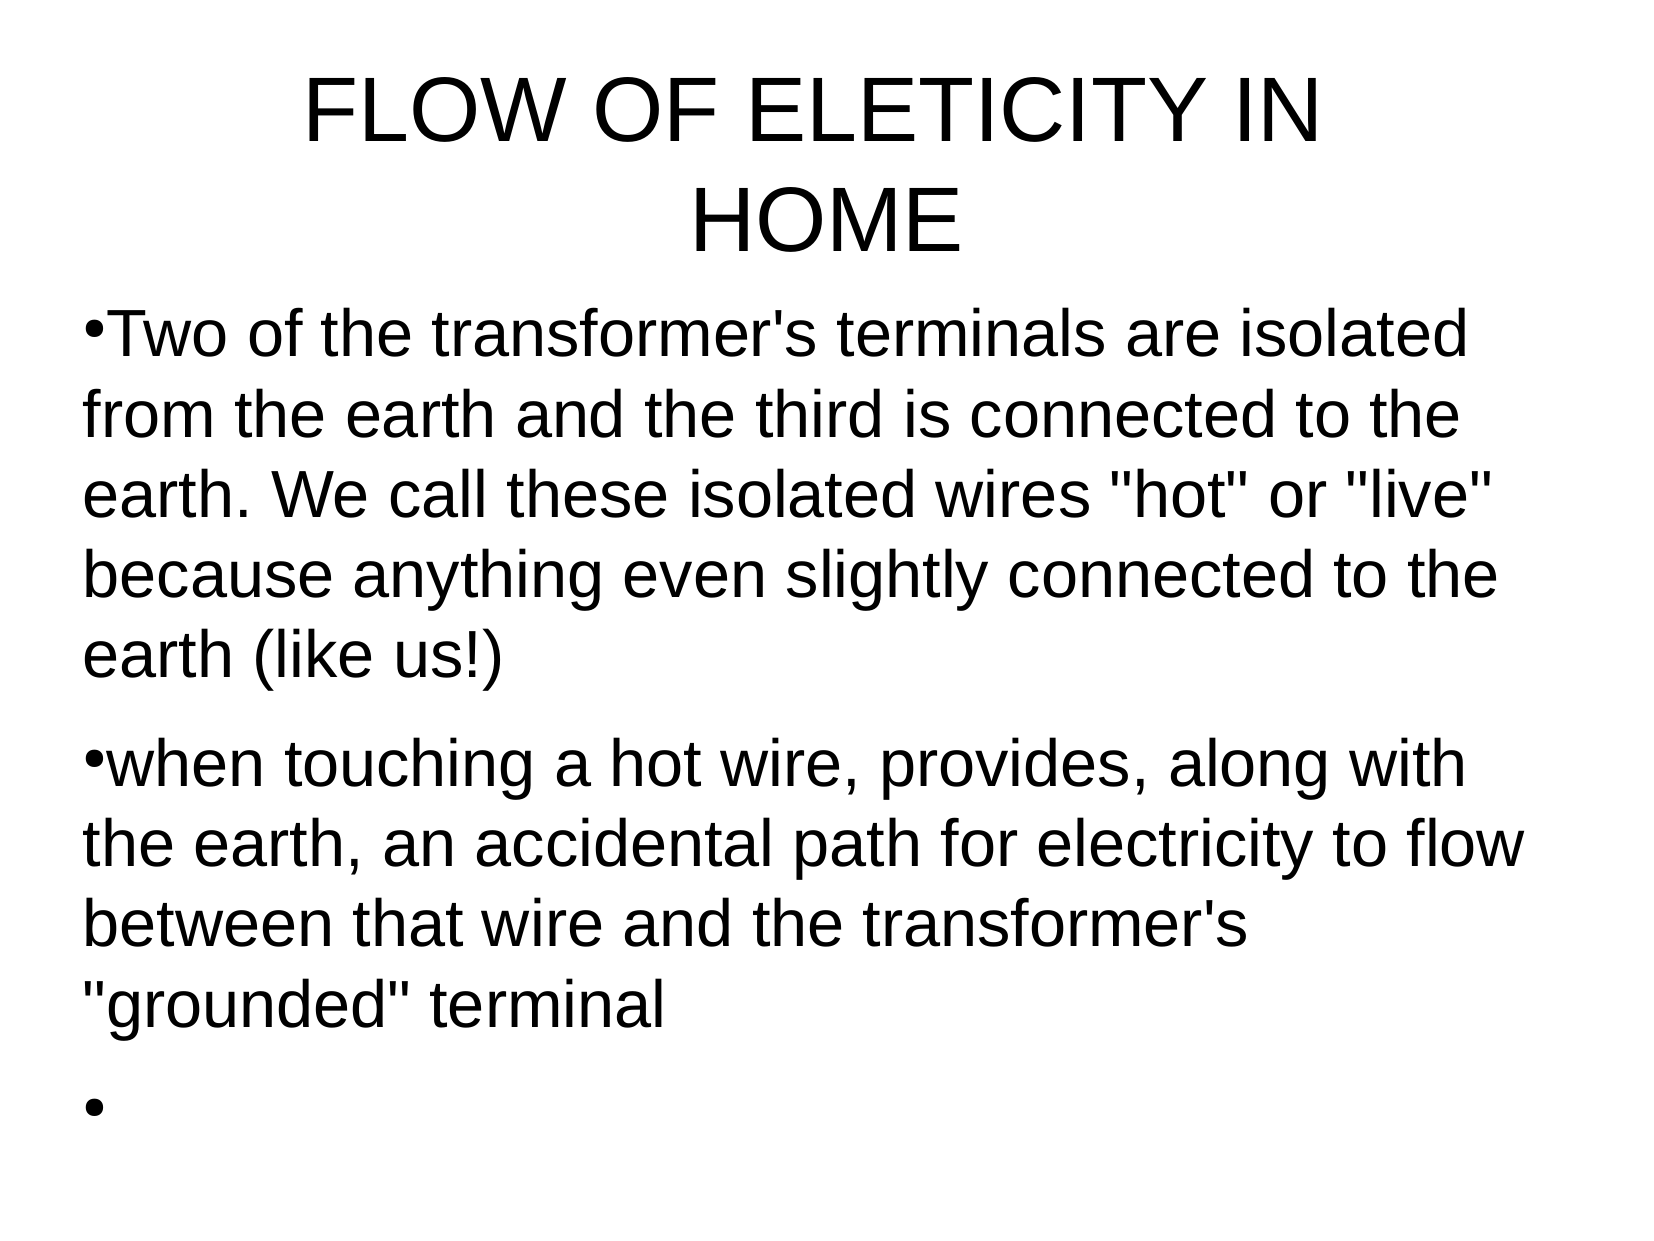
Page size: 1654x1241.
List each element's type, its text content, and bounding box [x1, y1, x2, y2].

list Two of the transformer's terminals are isolated from the earth and the third is connected to the earth. We call these isolated wires "hot" or "live" because anything even slightly connected to the earth (like us!) when touching a hot wire, provides, along with the earth, an accidental path for electricity to flow between that wire and the transformer's "grounded" terminal [82, 290, 1571, 1097]
title FLOW OF ELETICITY IN HOME [82, 49, 1571, 257]
